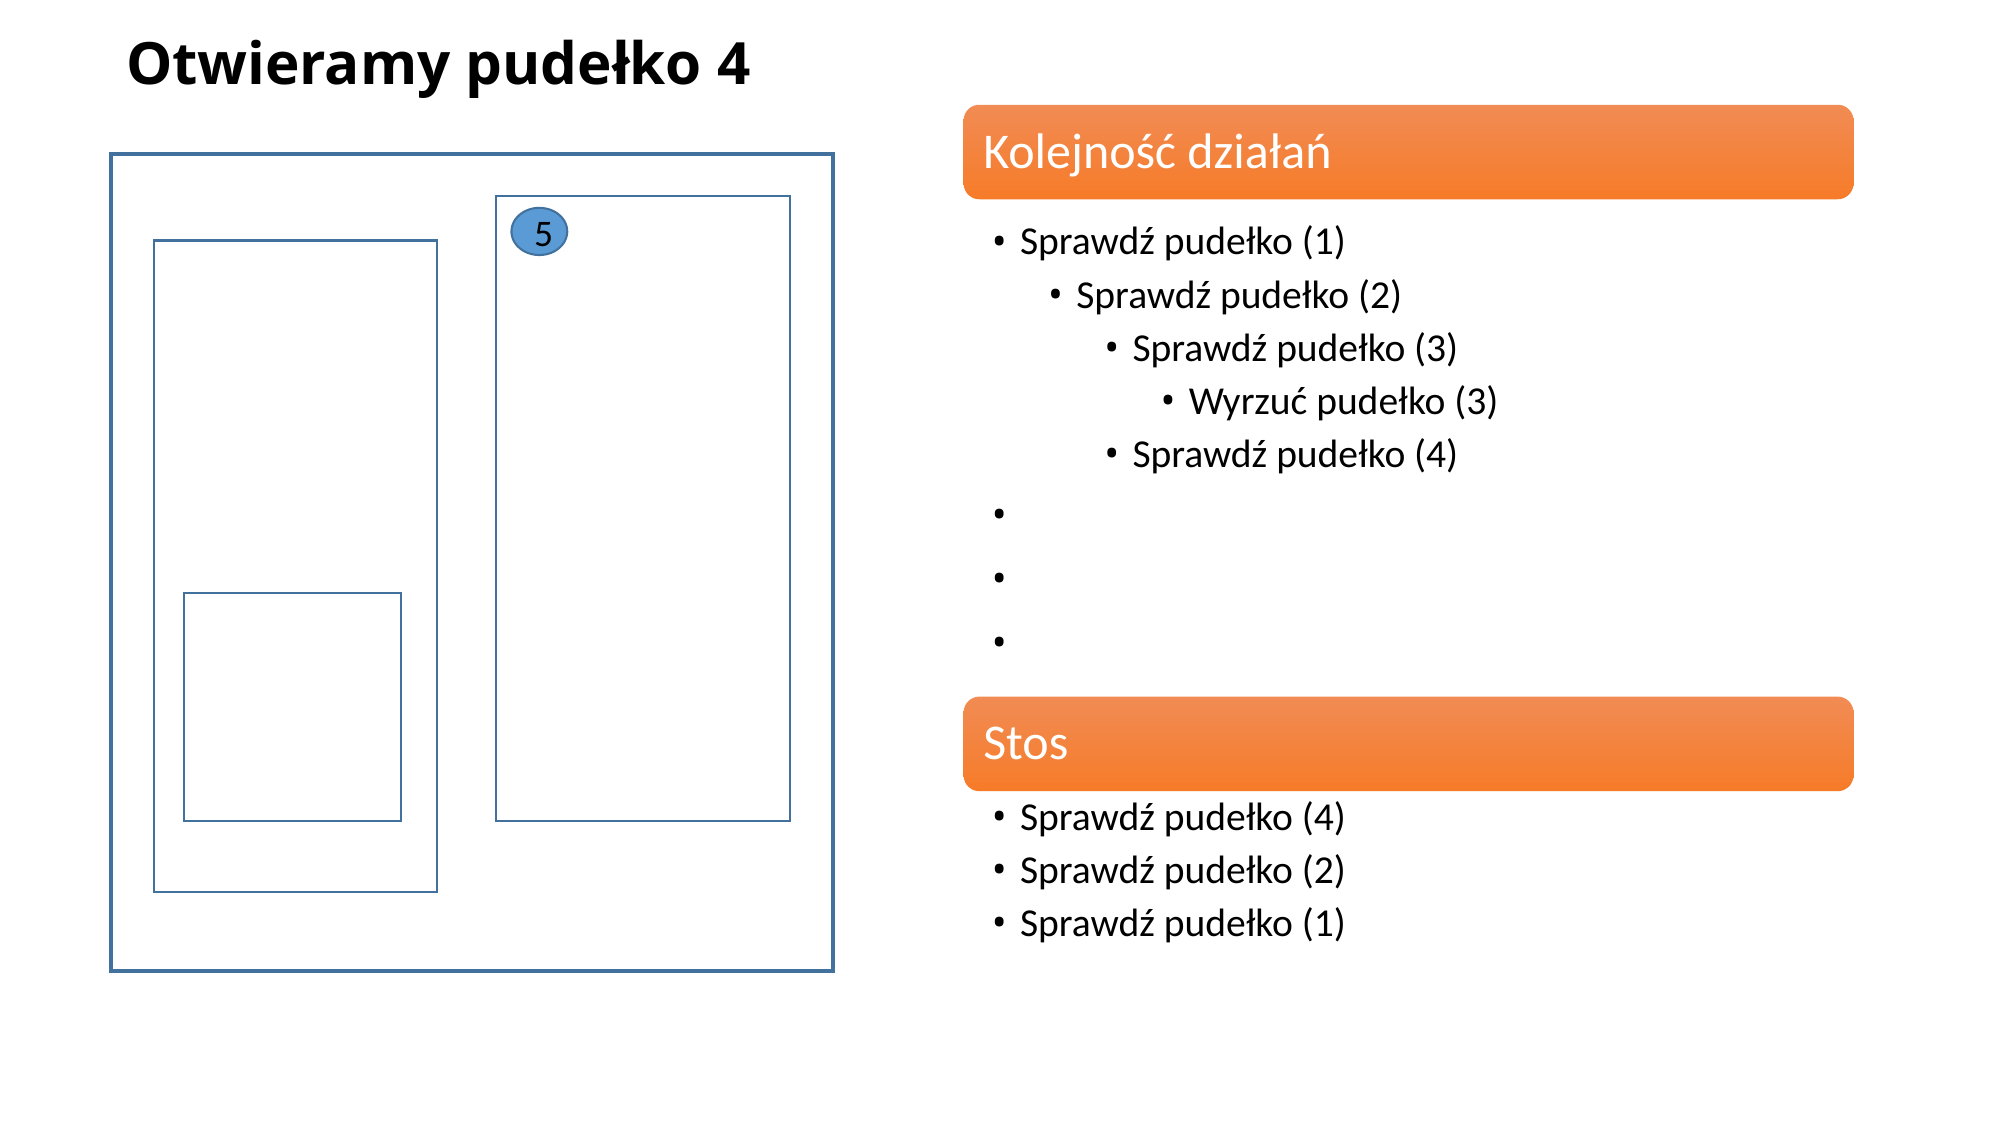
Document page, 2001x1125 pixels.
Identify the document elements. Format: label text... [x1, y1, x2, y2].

text_box Sprawdź pudełko (1) Sprawdź pudełko (2) Sprawdź pudełko (3) Wyrzuć pudełko (3) Sprawdź pudełko (4) [963, 215, 1854, 697]
text_box [511, 215, 519, 248]
text_box Sprawdź pudełko (4) Sprawdź pudełko (2) Sprawdź pudełko (1) [963, 791, 1854, 955]
text_box [553, 210, 568, 252]
text_box Otwieramy pudełko 4 [110, 19, 2000, 106]
text_box Stos [963, 696, 1854, 791]
text_box 5 [519, 201, 553, 262]
text_box Kolejność działań [963, 106, 1854, 200]
